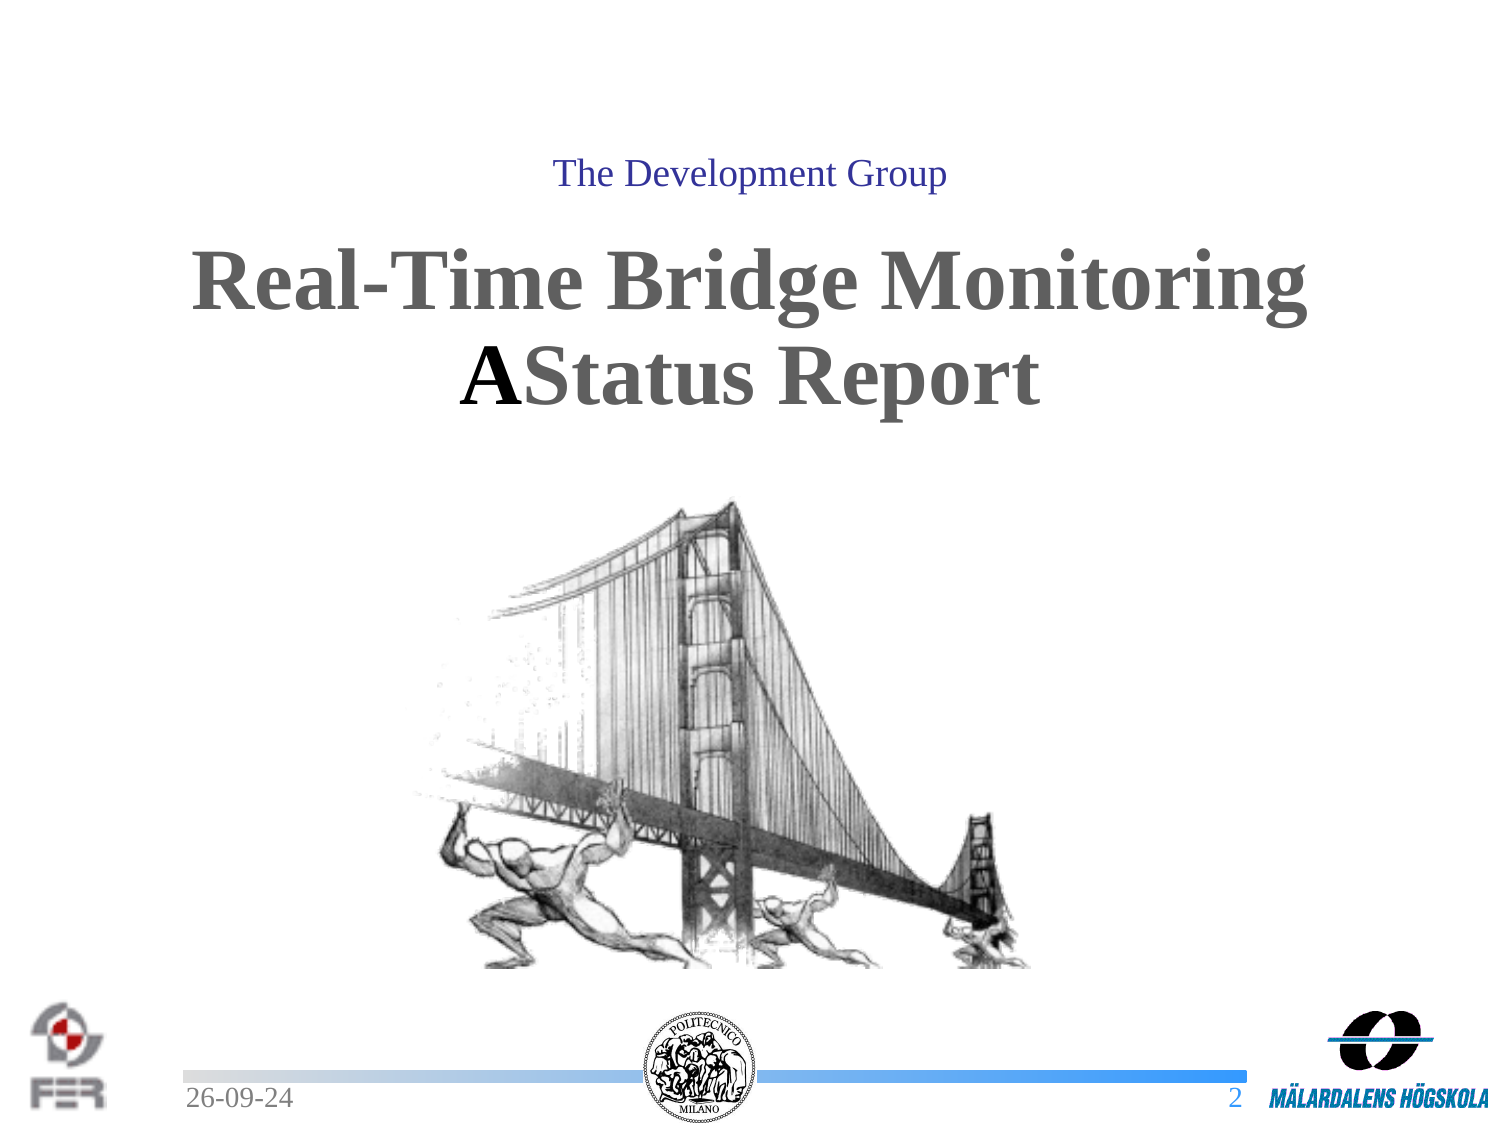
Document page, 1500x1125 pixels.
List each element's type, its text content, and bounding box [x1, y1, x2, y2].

picture [405, 496, 1031, 969]
picture [1368, 1093, 1374, 1104]
picture [1454, 1091, 1459, 1108]
picture [643, 1011, 757, 1123]
text_box 13-11-06 [171, 1070, 396, 1114]
text_box Real-Time Bridge Monitoring Status Report [31, 125, 1469, 532]
picture [1269, 1011, 1488, 1108]
picture [29, 987, 107, 1125]
picture [1435, 1096, 1441, 1104]
text_box <numero> [1186, 1070, 1258, 1114]
text_box The Development Group [533, 137, 967, 204]
